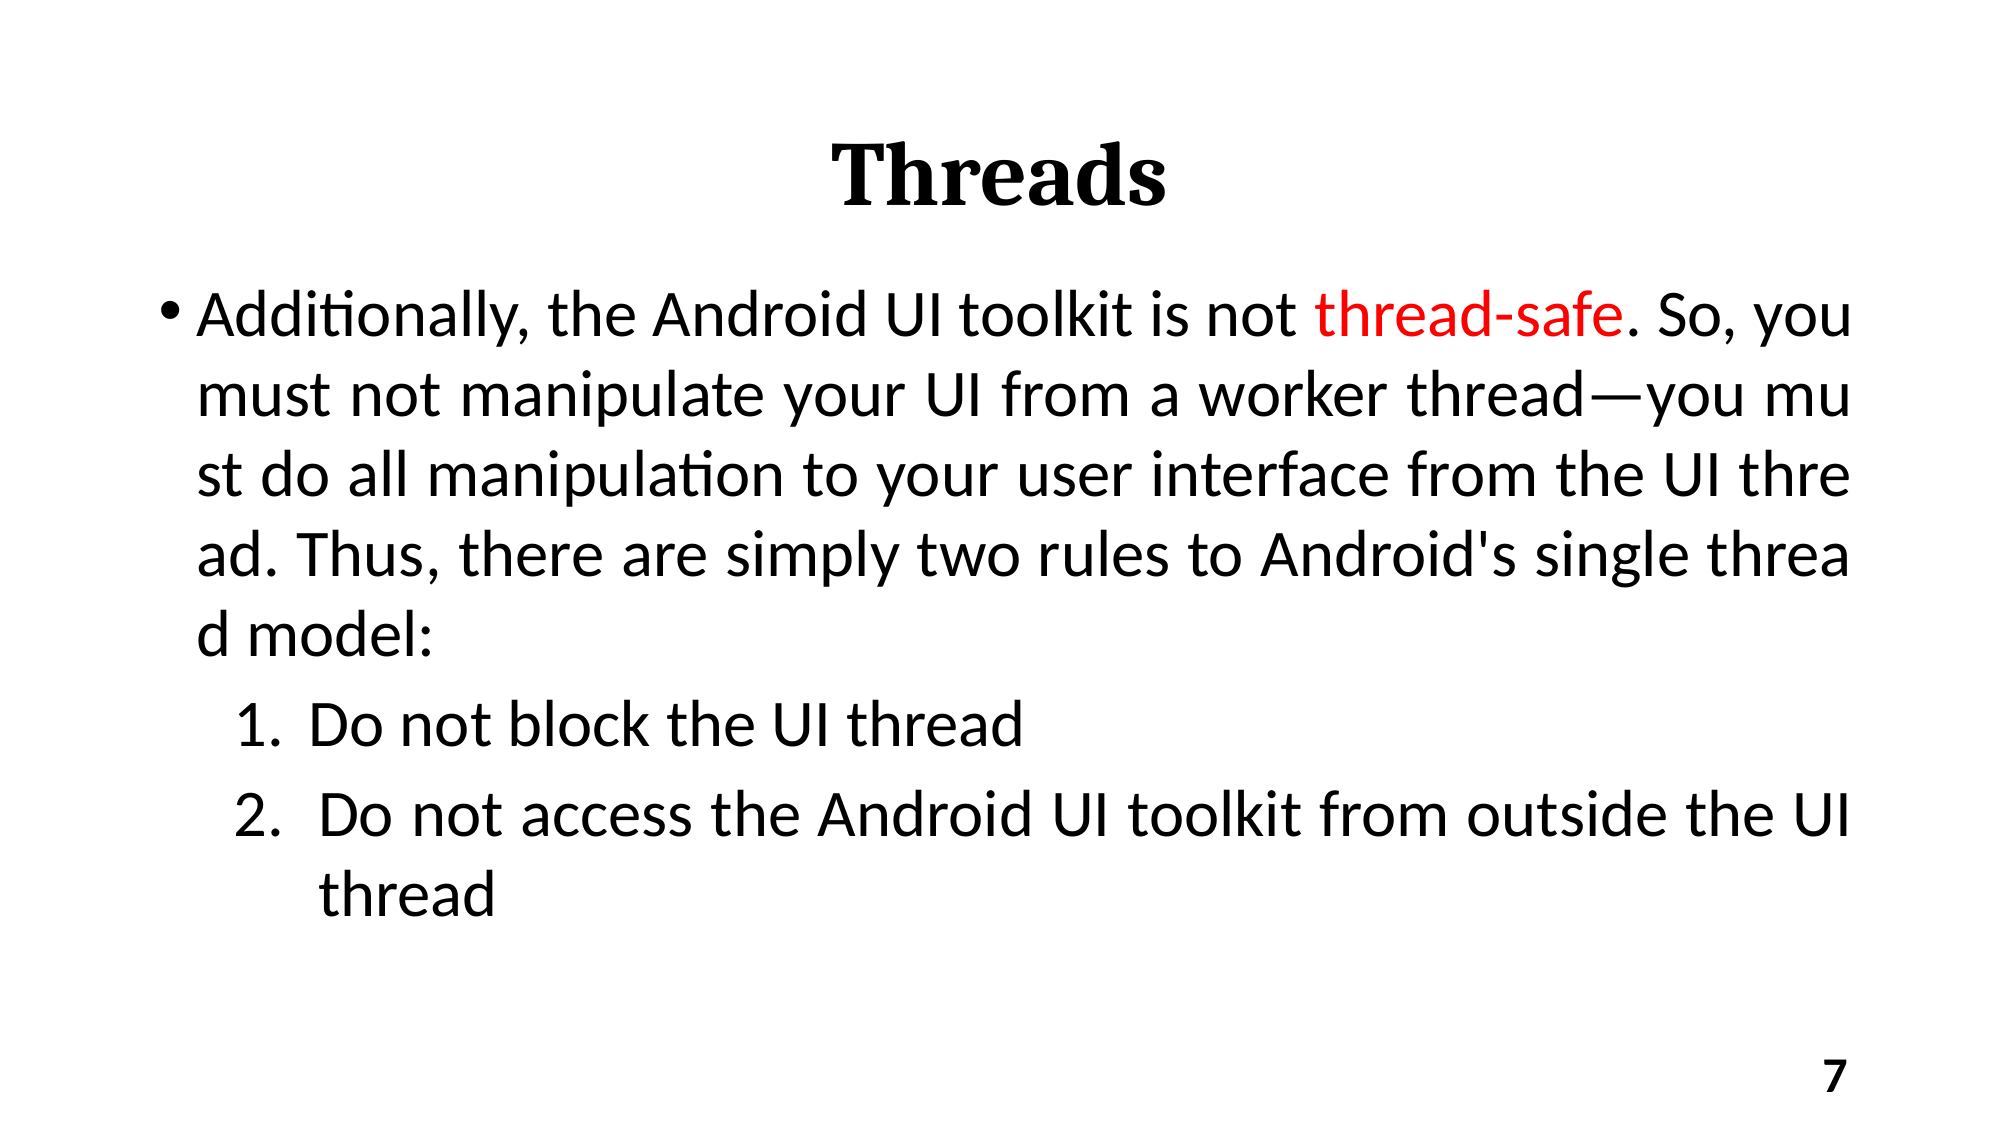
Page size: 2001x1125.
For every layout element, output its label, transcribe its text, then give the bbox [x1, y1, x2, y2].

title Threads [137, 59, 1863, 278]
slide_number <number> [1412, 1042, 1863, 1103]
list Additionally, the Android UI toolkit is not thread-safe. So, you must not manipulate your UI from a worker thread—you must do all manipulation to your user interface from the UI thread. Thus, there are simply two rules to Android's single thread model: Do not block the UI thread Do not access the Android UI toolkit from outside the UI thread [143, 261, 1869, 991]
